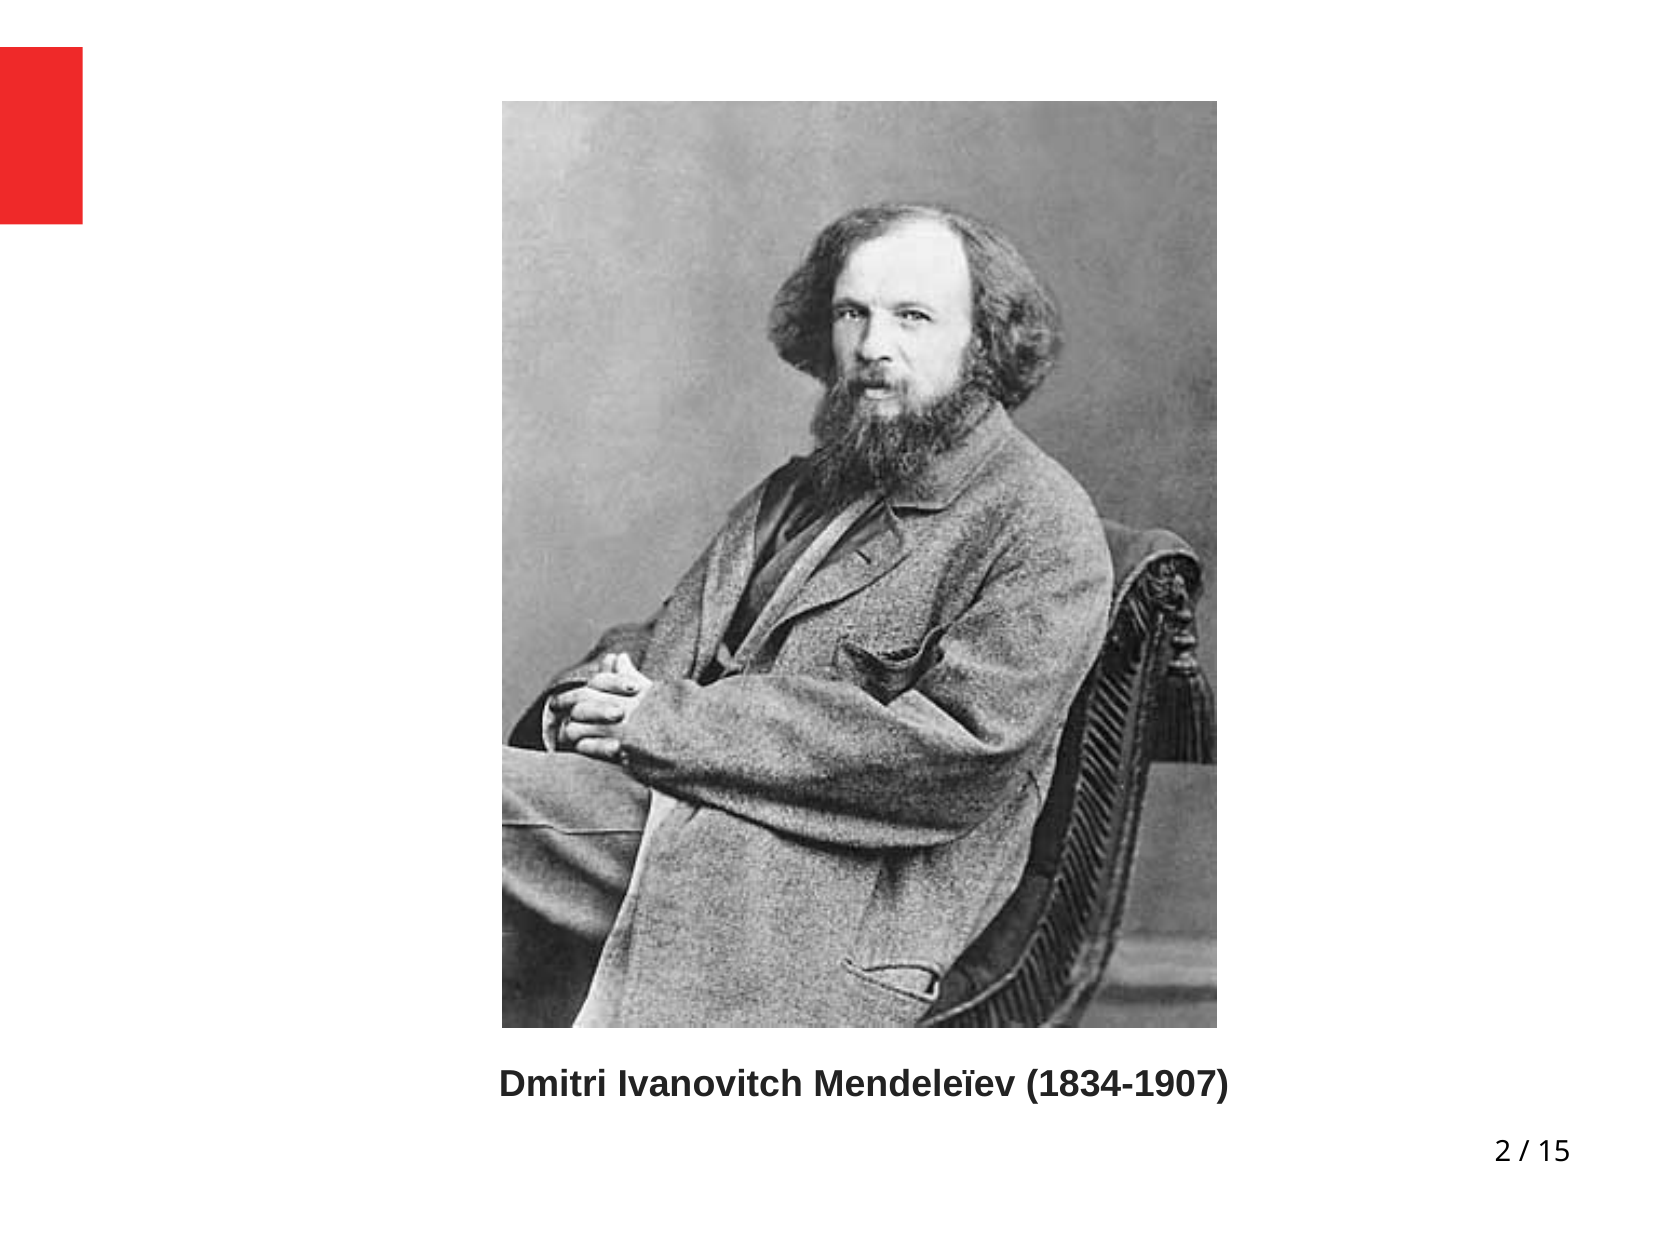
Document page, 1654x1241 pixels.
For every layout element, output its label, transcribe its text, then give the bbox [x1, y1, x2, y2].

text_box Dmitri Ivanovitch Mendeleïev (1834-1907) [484, 1051, 1245, 1111]
picture [502, 101, 1217, 1028]
